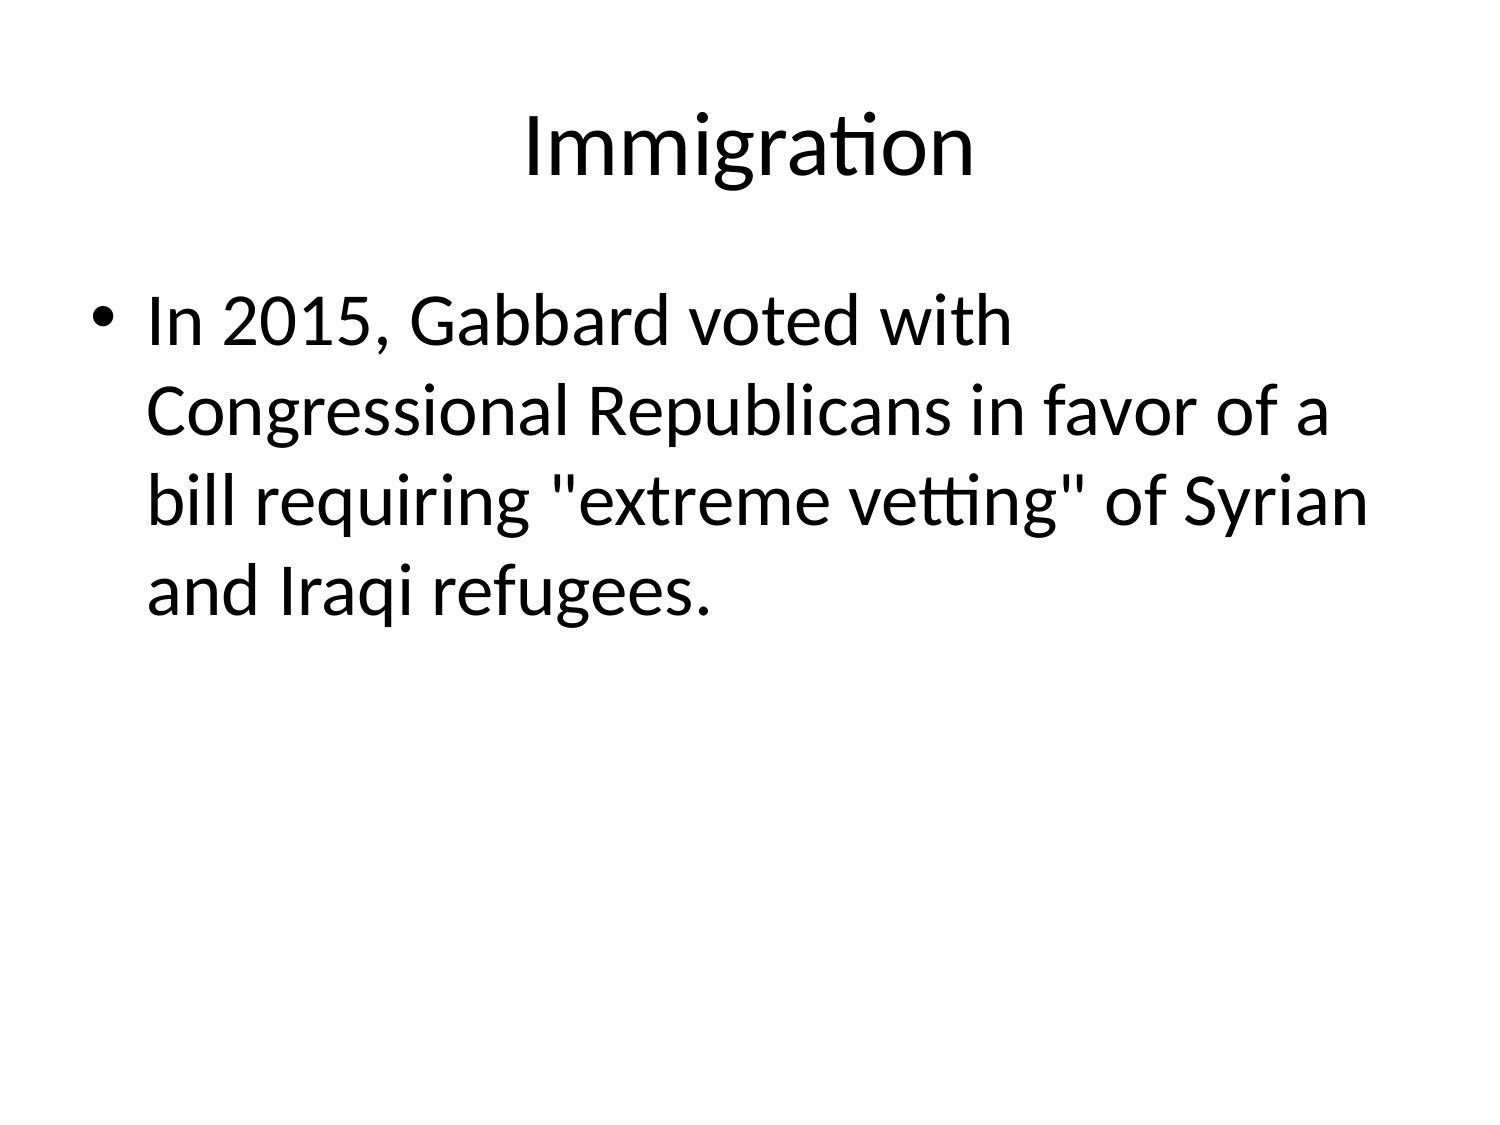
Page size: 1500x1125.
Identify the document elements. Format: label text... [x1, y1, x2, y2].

list In 2015, Gabbard voted with Congressional Republicans in favor of a bill requiring "extreme vetting" of Syrian and Iraqi refugees. [75, 262, 1425, 1005]
title Immigration [75, 45, 1425, 233]
